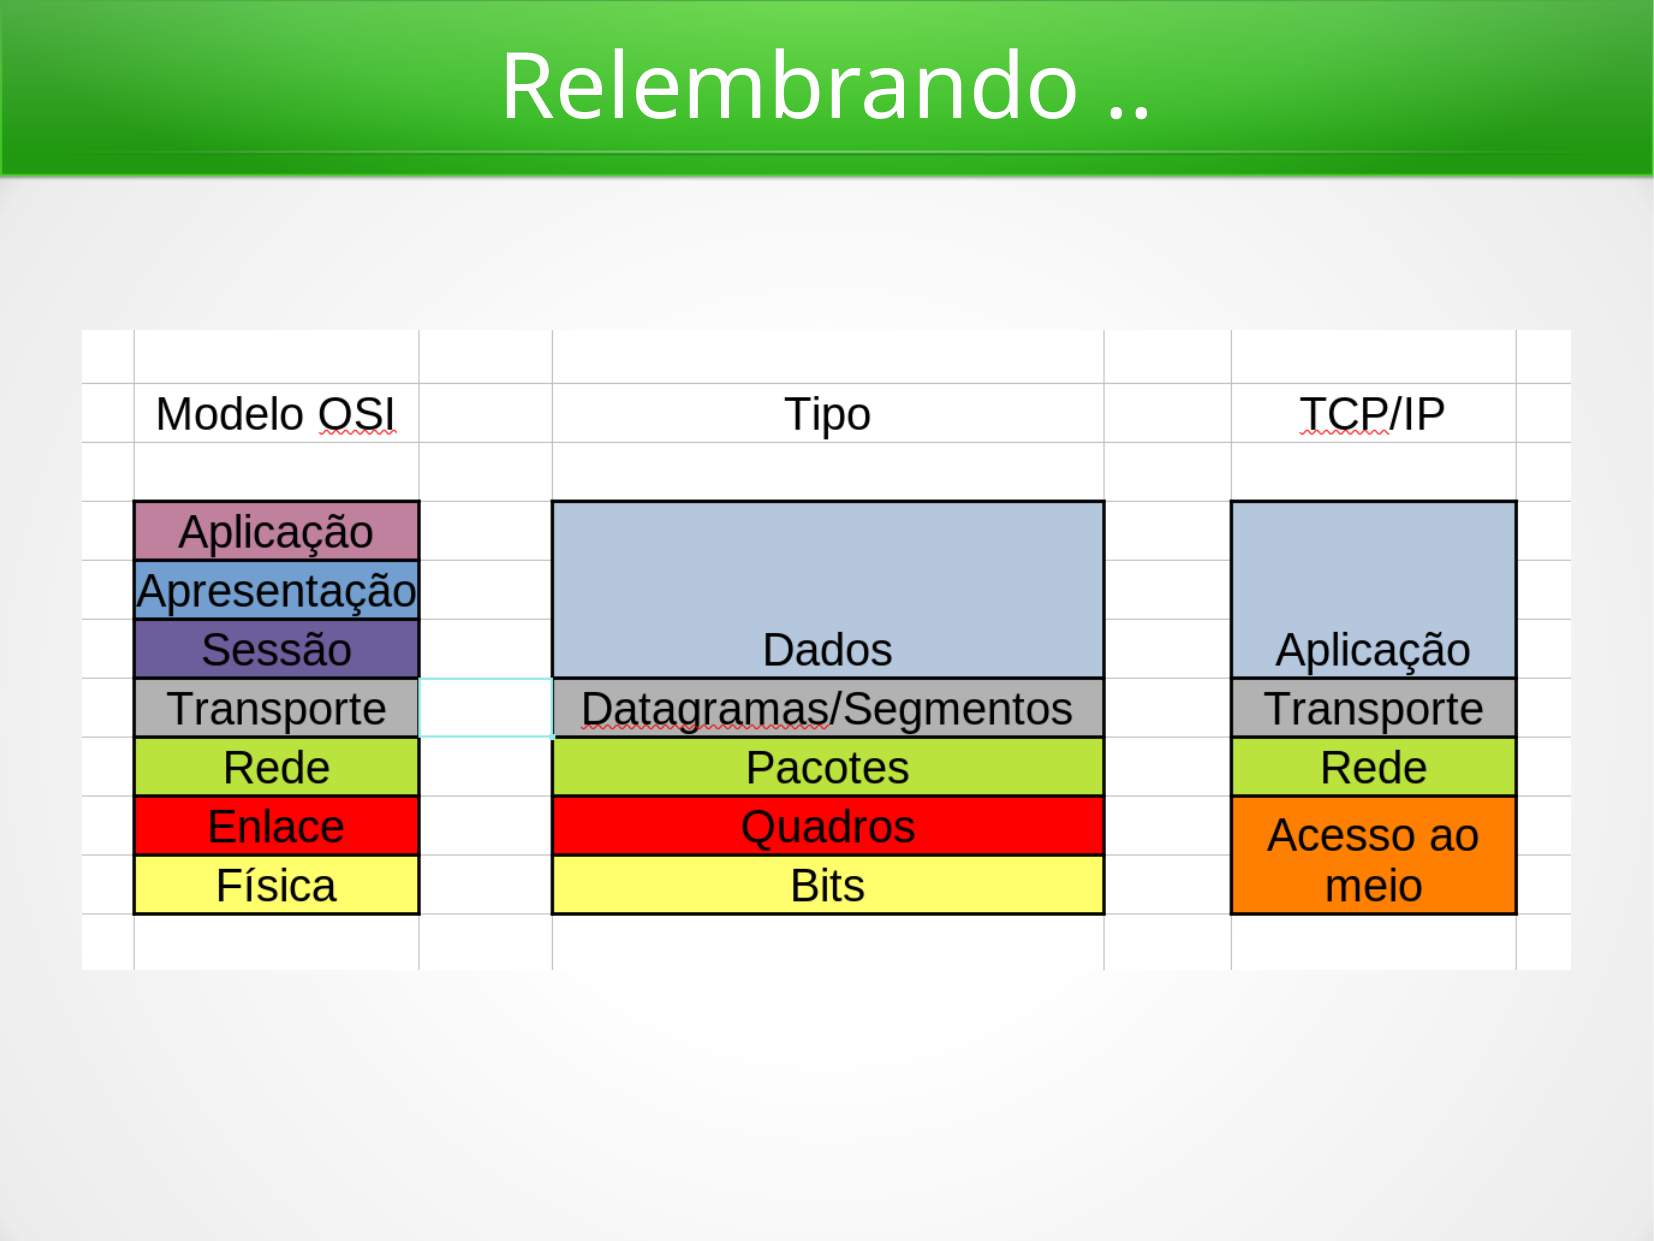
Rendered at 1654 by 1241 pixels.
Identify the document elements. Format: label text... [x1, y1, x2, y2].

title Relembrando .. [82, 11, 1571, 154]
picture [0, 0, 1654, 1241]
